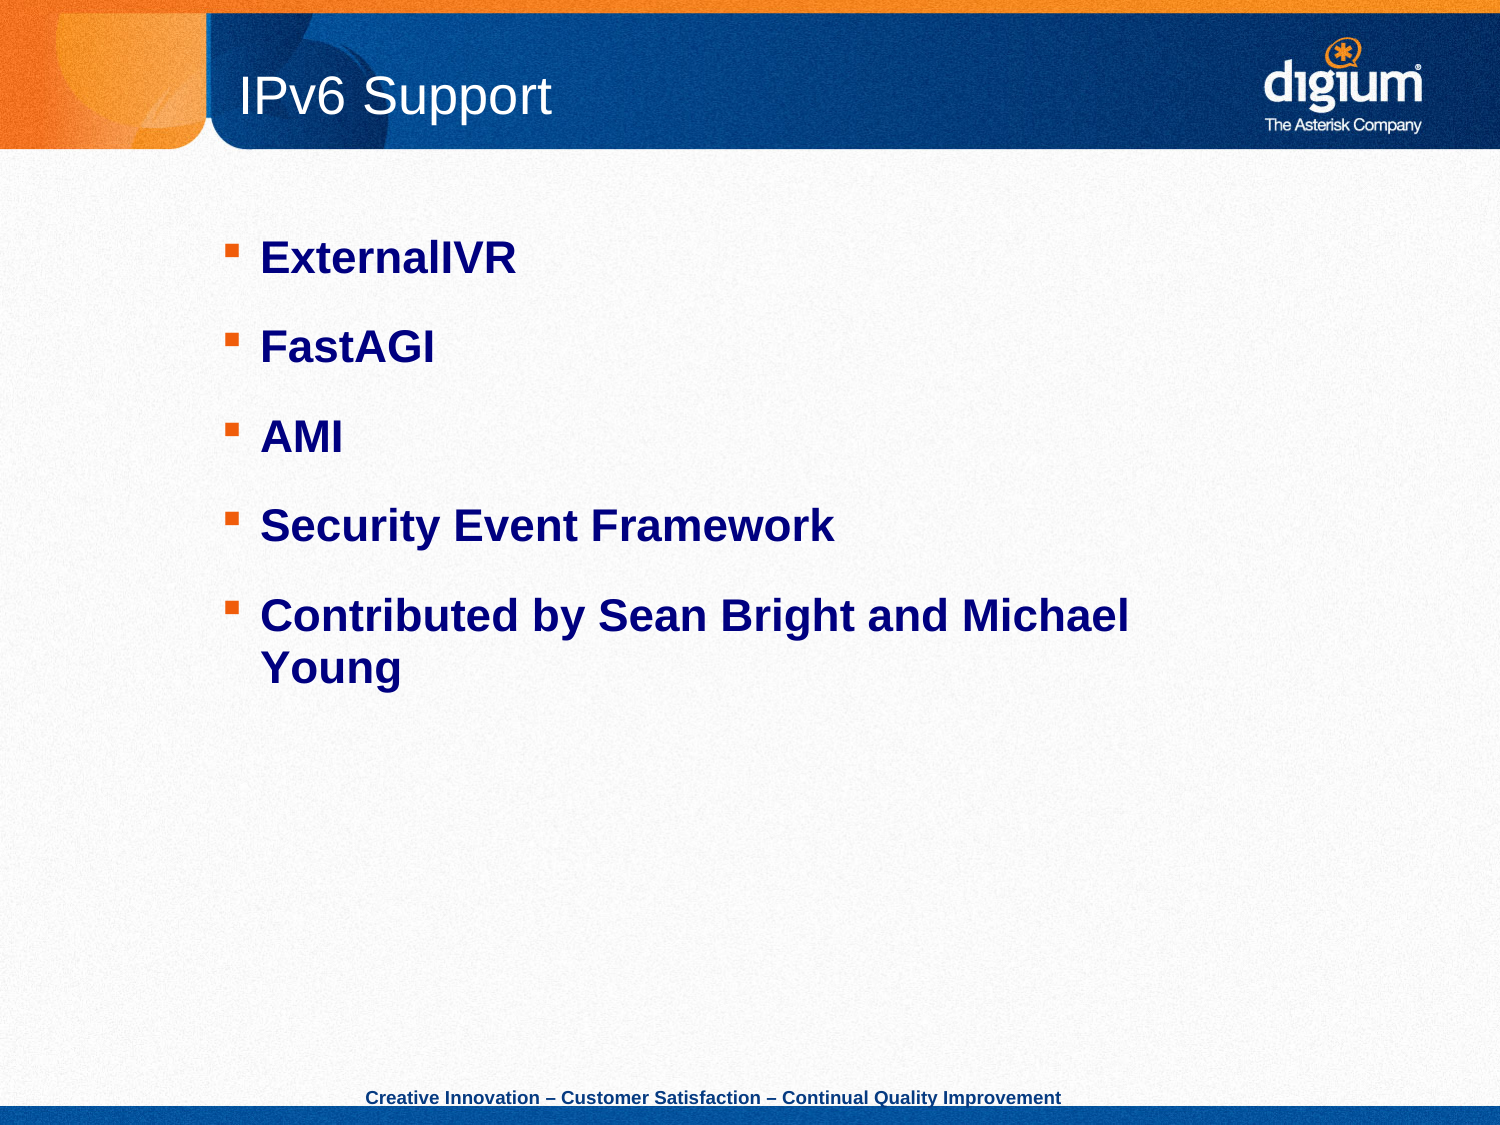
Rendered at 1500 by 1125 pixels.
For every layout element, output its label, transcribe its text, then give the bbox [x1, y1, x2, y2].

list ExternalIVR FastAGI AMI Security Event Framework Contributed by Sean Bright and Michael Young [206, 224, 1301, 967]
picture [0, 0, 1500, 1125]
title IPv6 Support [238, 27, 1243, 127]
